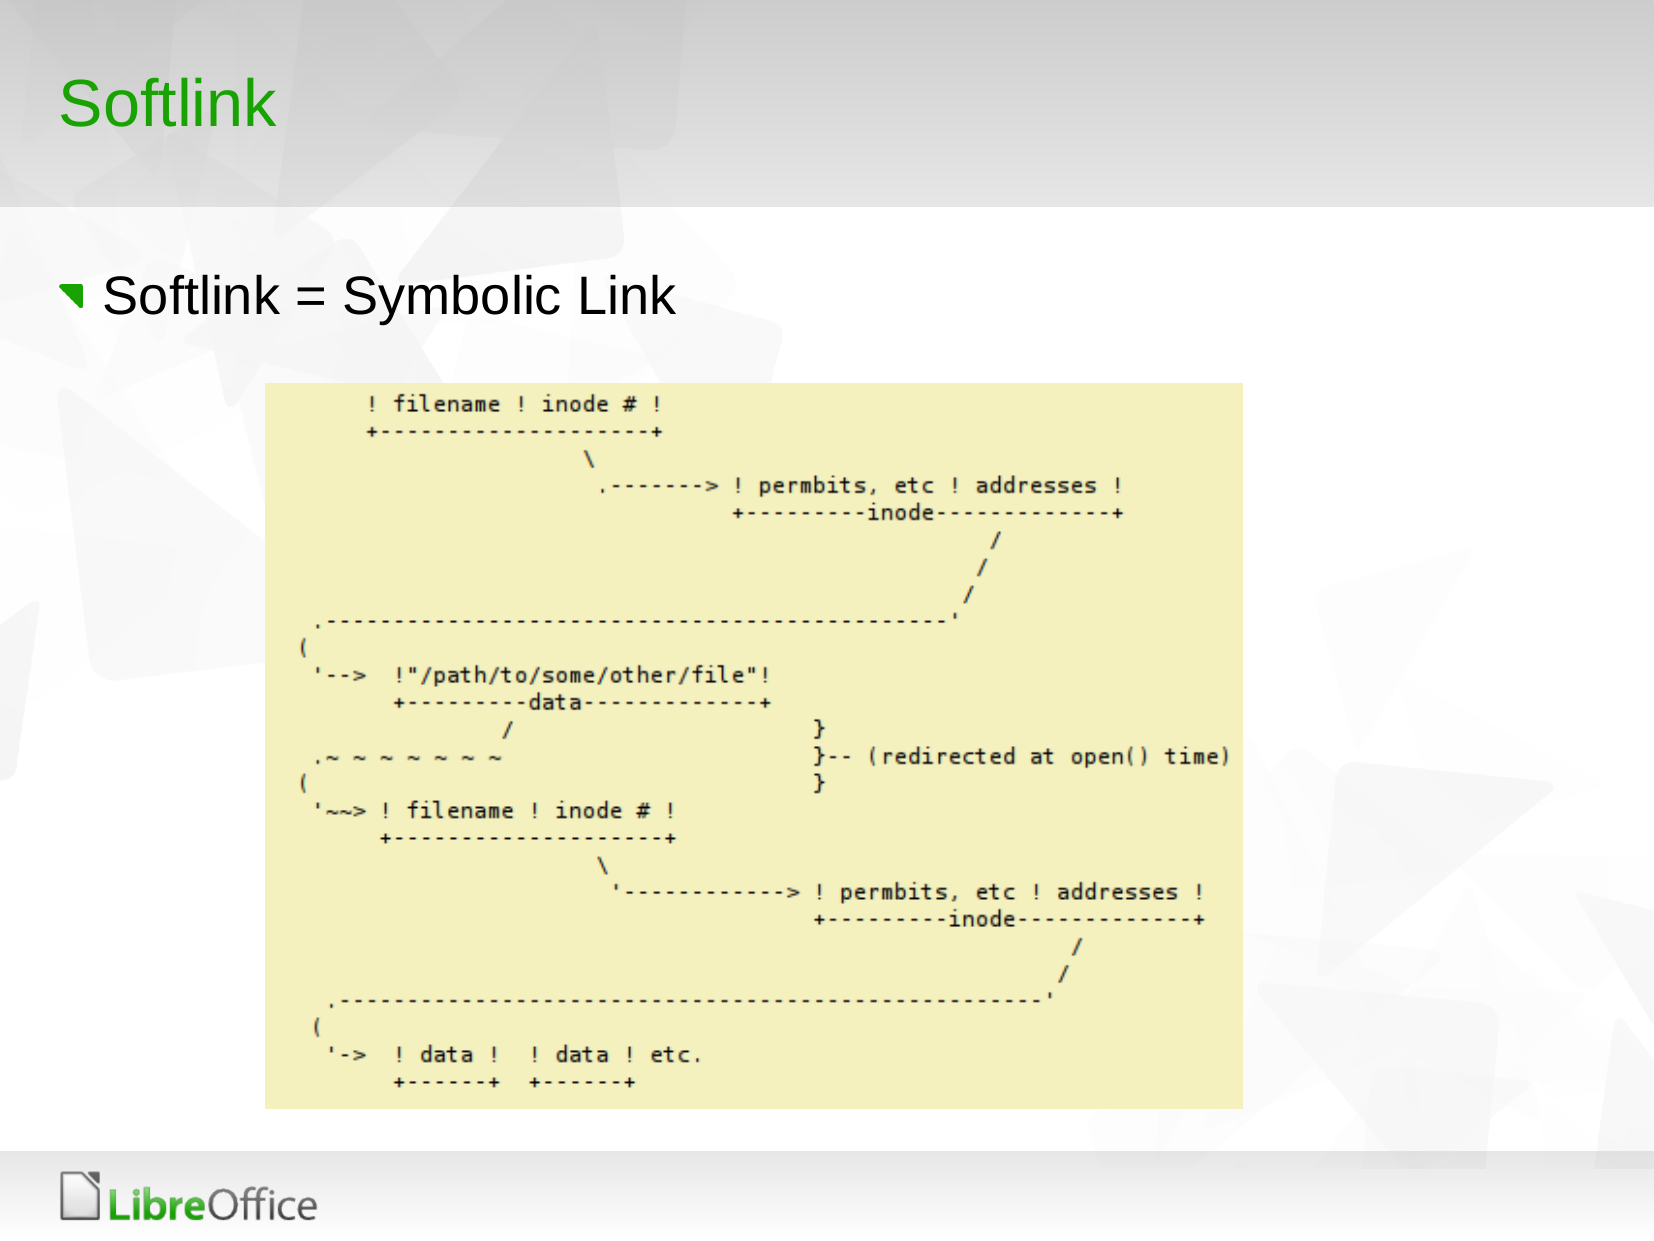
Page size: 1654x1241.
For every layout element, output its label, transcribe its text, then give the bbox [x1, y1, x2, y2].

picture [0, 0, 783, 931]
picture [41, 1152, 337, 1240]
picture [265, 383, 1654, 1169]
list Softlink = Symbolic Link [59, 265, 1595, 1085]
title Softlink [59, 29, 1595, 178]
